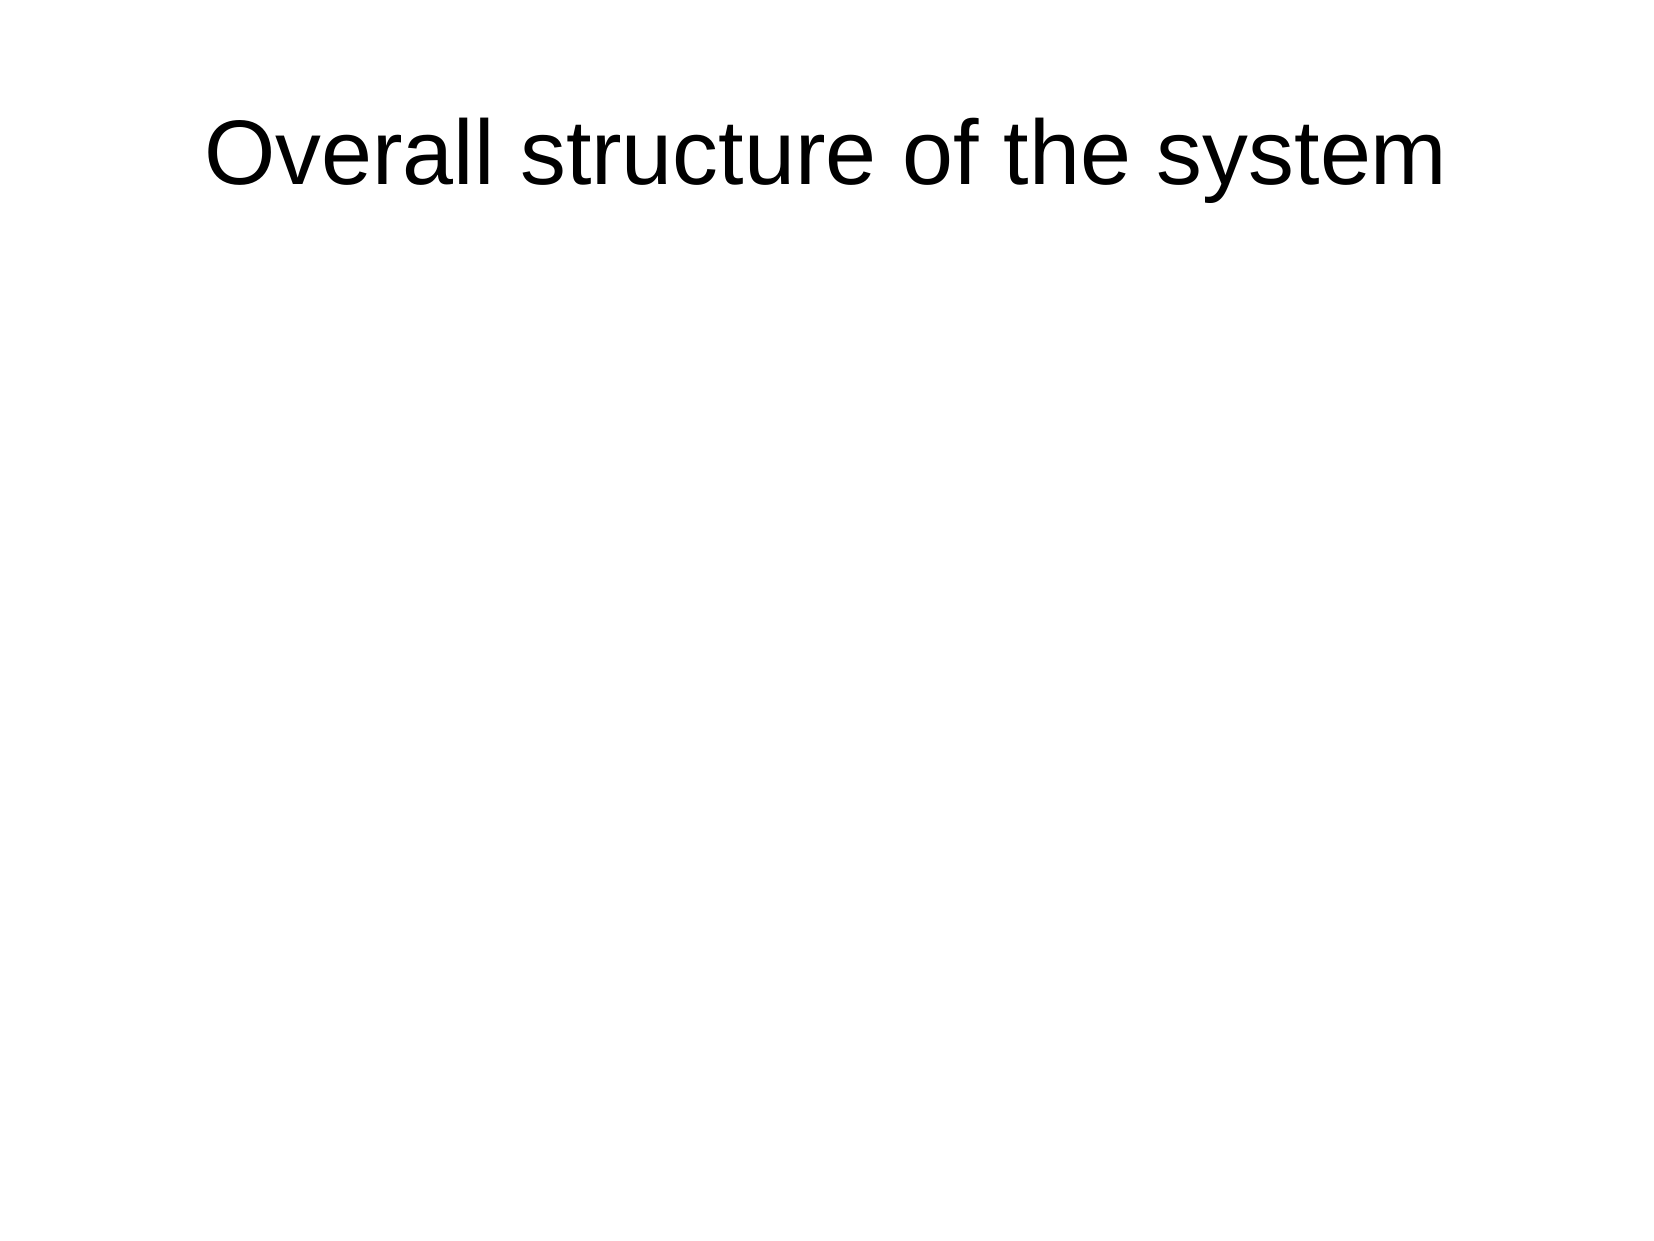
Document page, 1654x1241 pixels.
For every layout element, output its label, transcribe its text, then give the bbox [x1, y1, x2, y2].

title Overall structure of the system [82, 49, 1571, 257]
